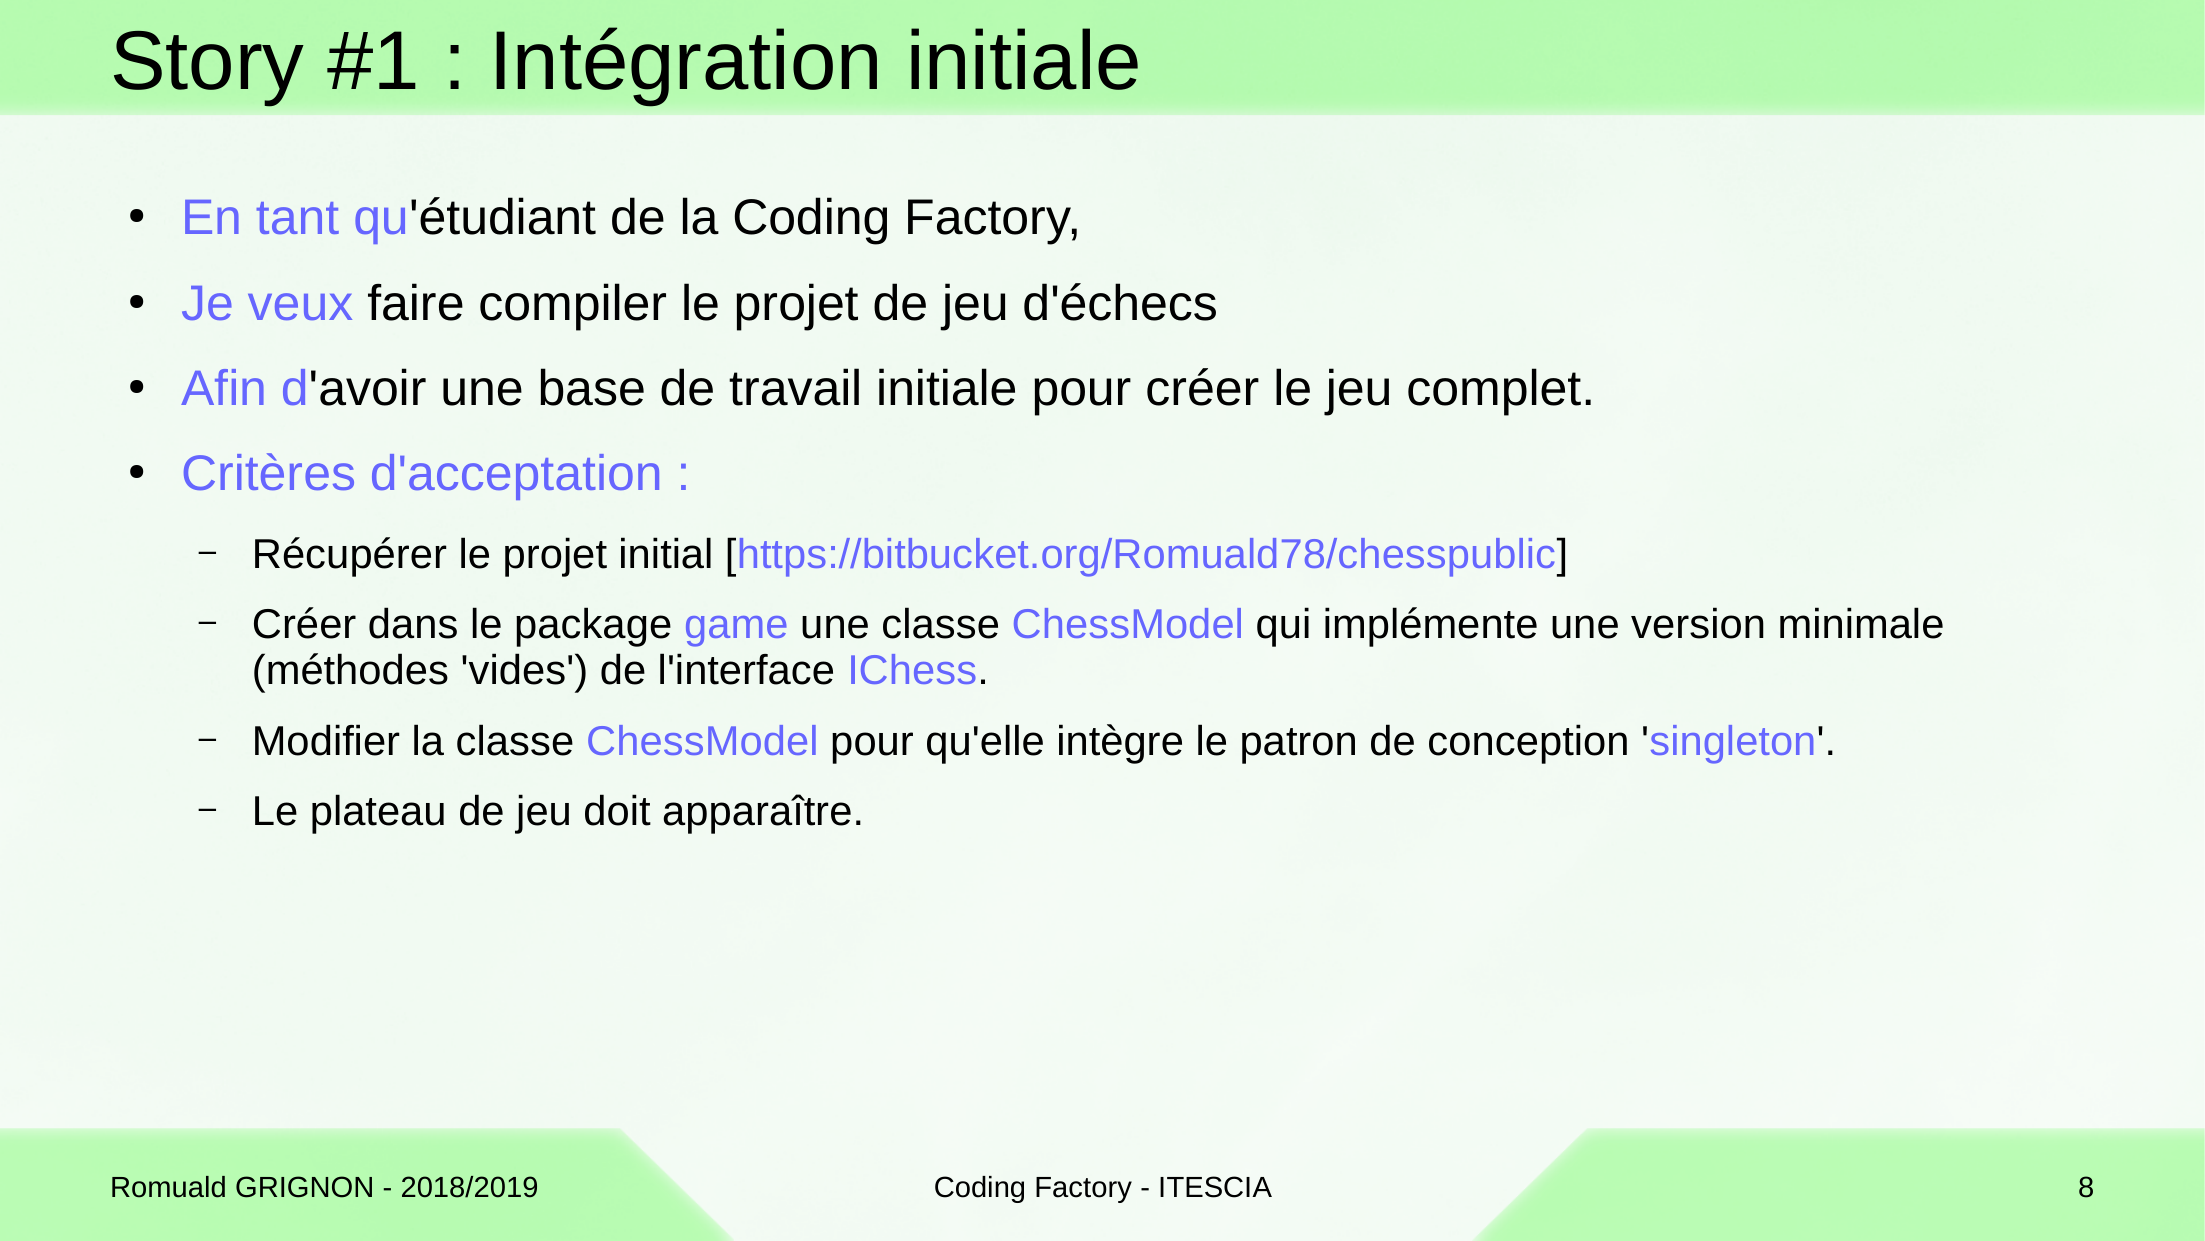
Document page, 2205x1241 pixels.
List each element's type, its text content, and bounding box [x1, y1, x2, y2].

picture [0, 0, 2205, 1241]
list En tant qu'étudiant de la Coding Factory, Je veux faire compiler le projet de jeu d'échecs Afin d'avoir une base de travail initiale pour créer le jeu complet. Critères d'acceptation : Récupérer le projet initial [https://bitbucket.org/Romuald78/chesspublic] Créer dans le package game une classe ChessModel qui implémente une version minimale (méthodes 'vides') de l'interface IChess. Modifier la classe ChessModel pour qu'elle intègre le patron de conception 'singleton'. Le plateau de jeu doit apparaître. [110, 260, 2095, 1118]
title Story #1 : Intégration initiale [110, 49, 2095, 257]
